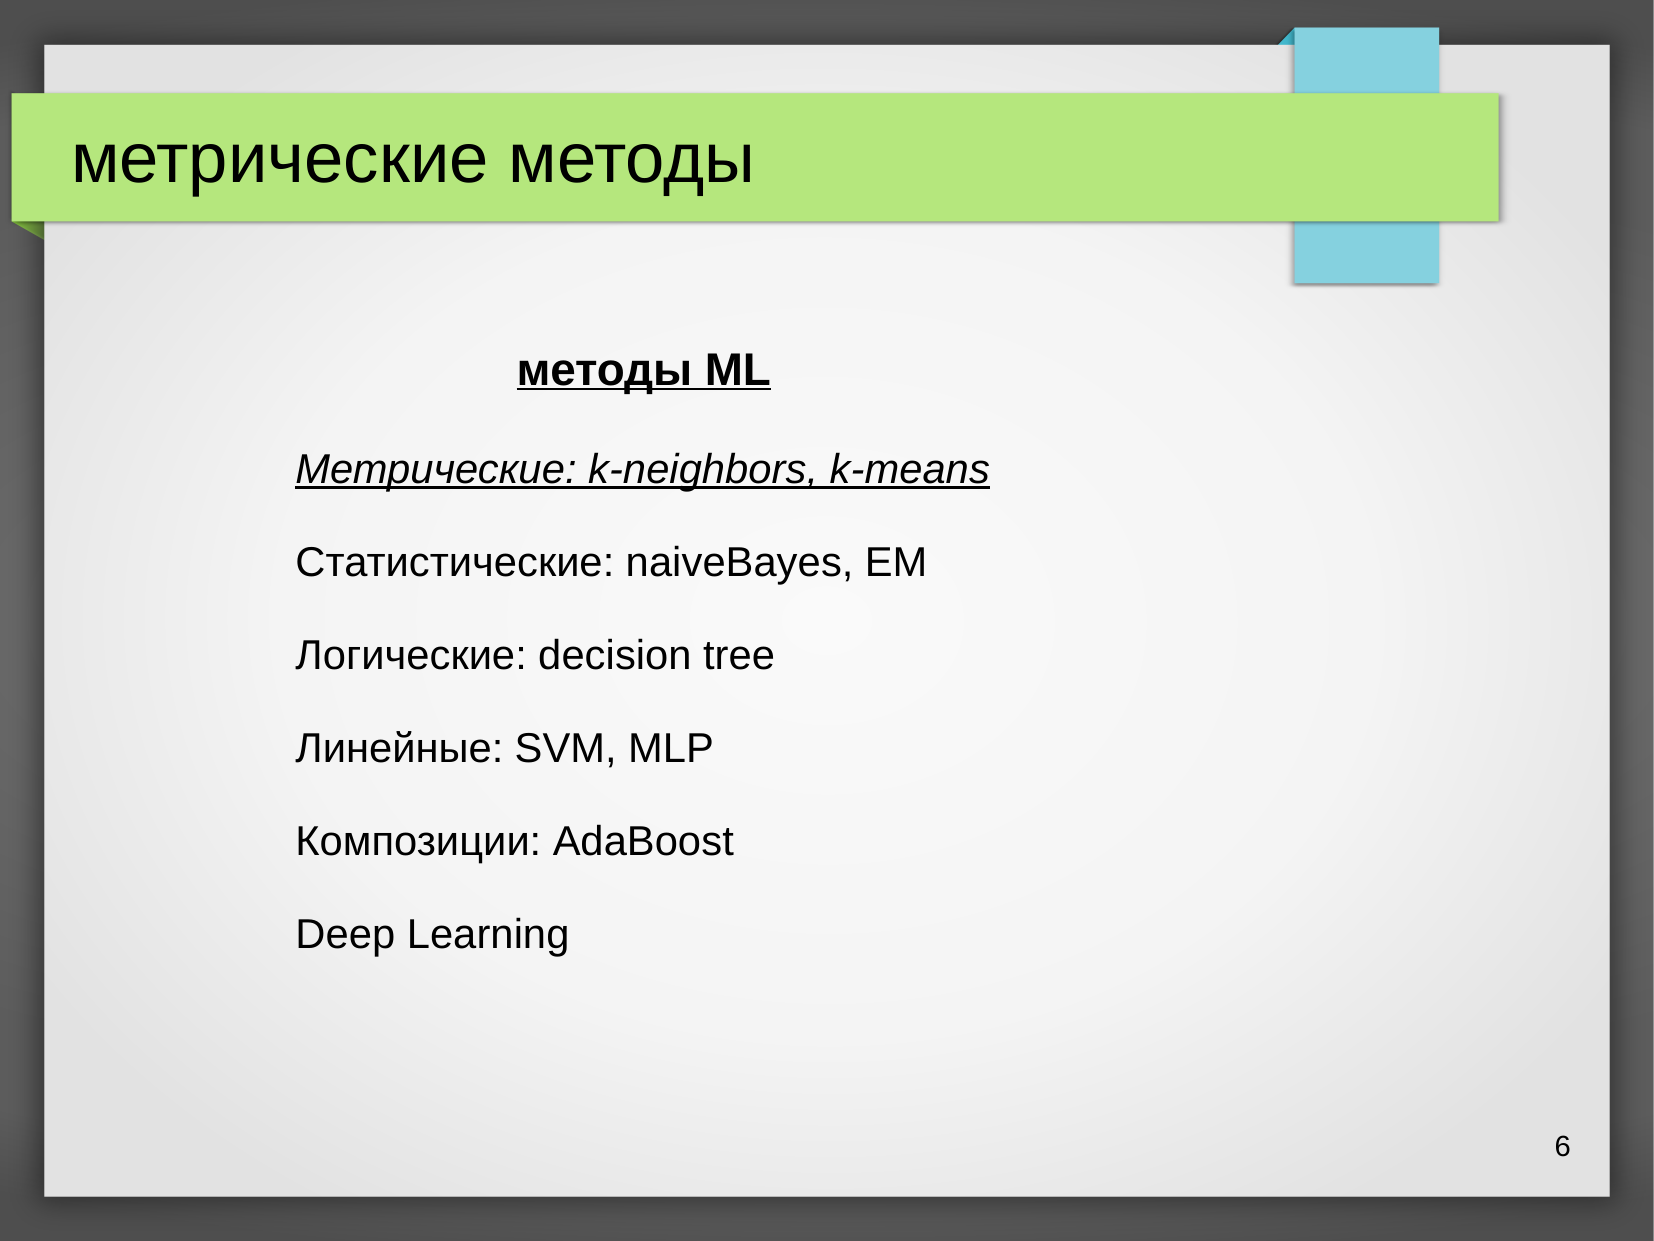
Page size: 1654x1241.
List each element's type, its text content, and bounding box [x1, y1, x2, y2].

title метрические методы [71, 118, 1205, 199]
subtitle методы ML Метрические: k-neighbors, k-means Статистические: naiveBayes, EM Логические: decision tree Линейные: SVM, MLP Композиции: AdaBoost Deep Learning [248, 295, 993, 1006]
picture [0, 0, 1654, 1241]
